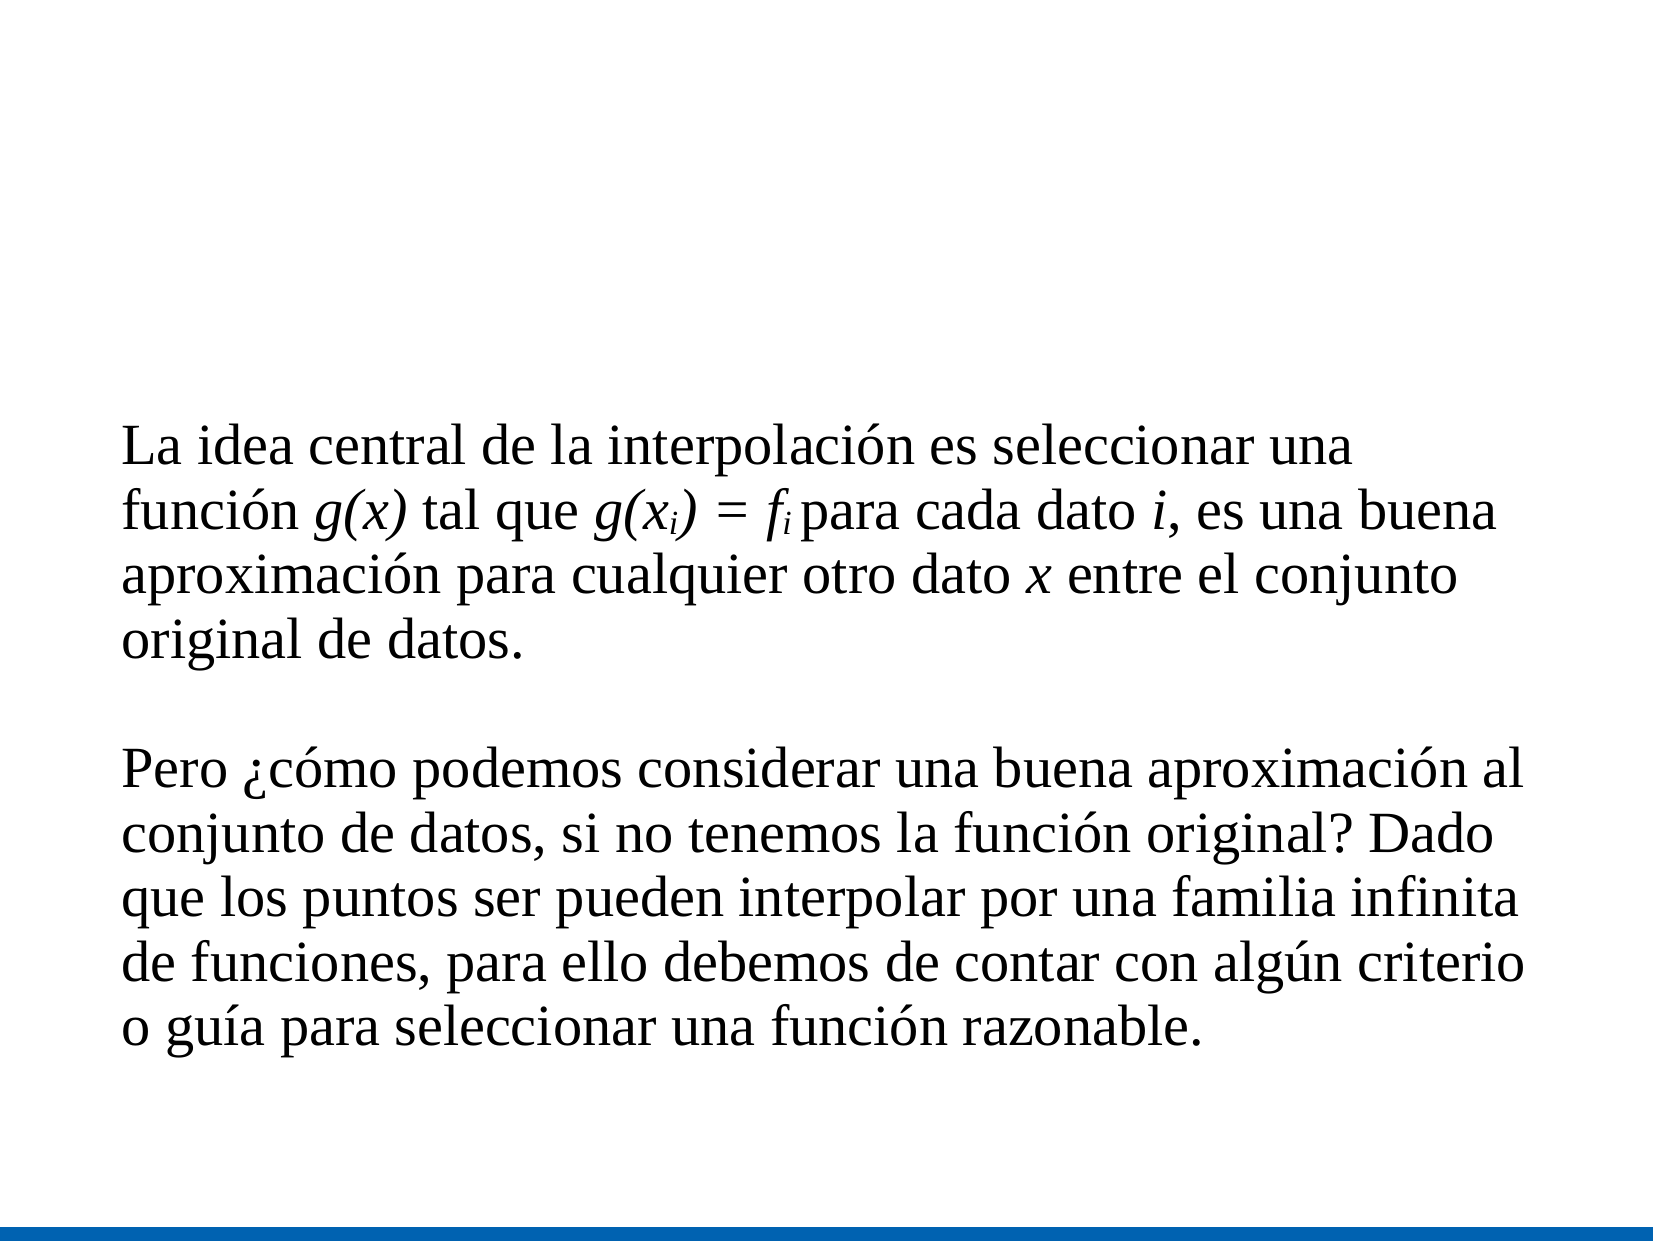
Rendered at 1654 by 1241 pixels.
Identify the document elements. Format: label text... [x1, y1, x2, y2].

subtitle La idea central de la interpolación es seleccionar una función g(x) tal que g(xi) = fi para cada dato i, es una buena aproximación para cualquier otro dato x entre el conjunto original de datos. Pero ¿cómo podemos considerar una buena aproximación al conjunto de datos, si no tenemos la función original? Dado que los puntos ser pueden interpolar por una familia infinita de funciones, para ello debemos de contar con algún criterio o guía para seleccionar una función razonable. [121, 344, 1533, 1127]
